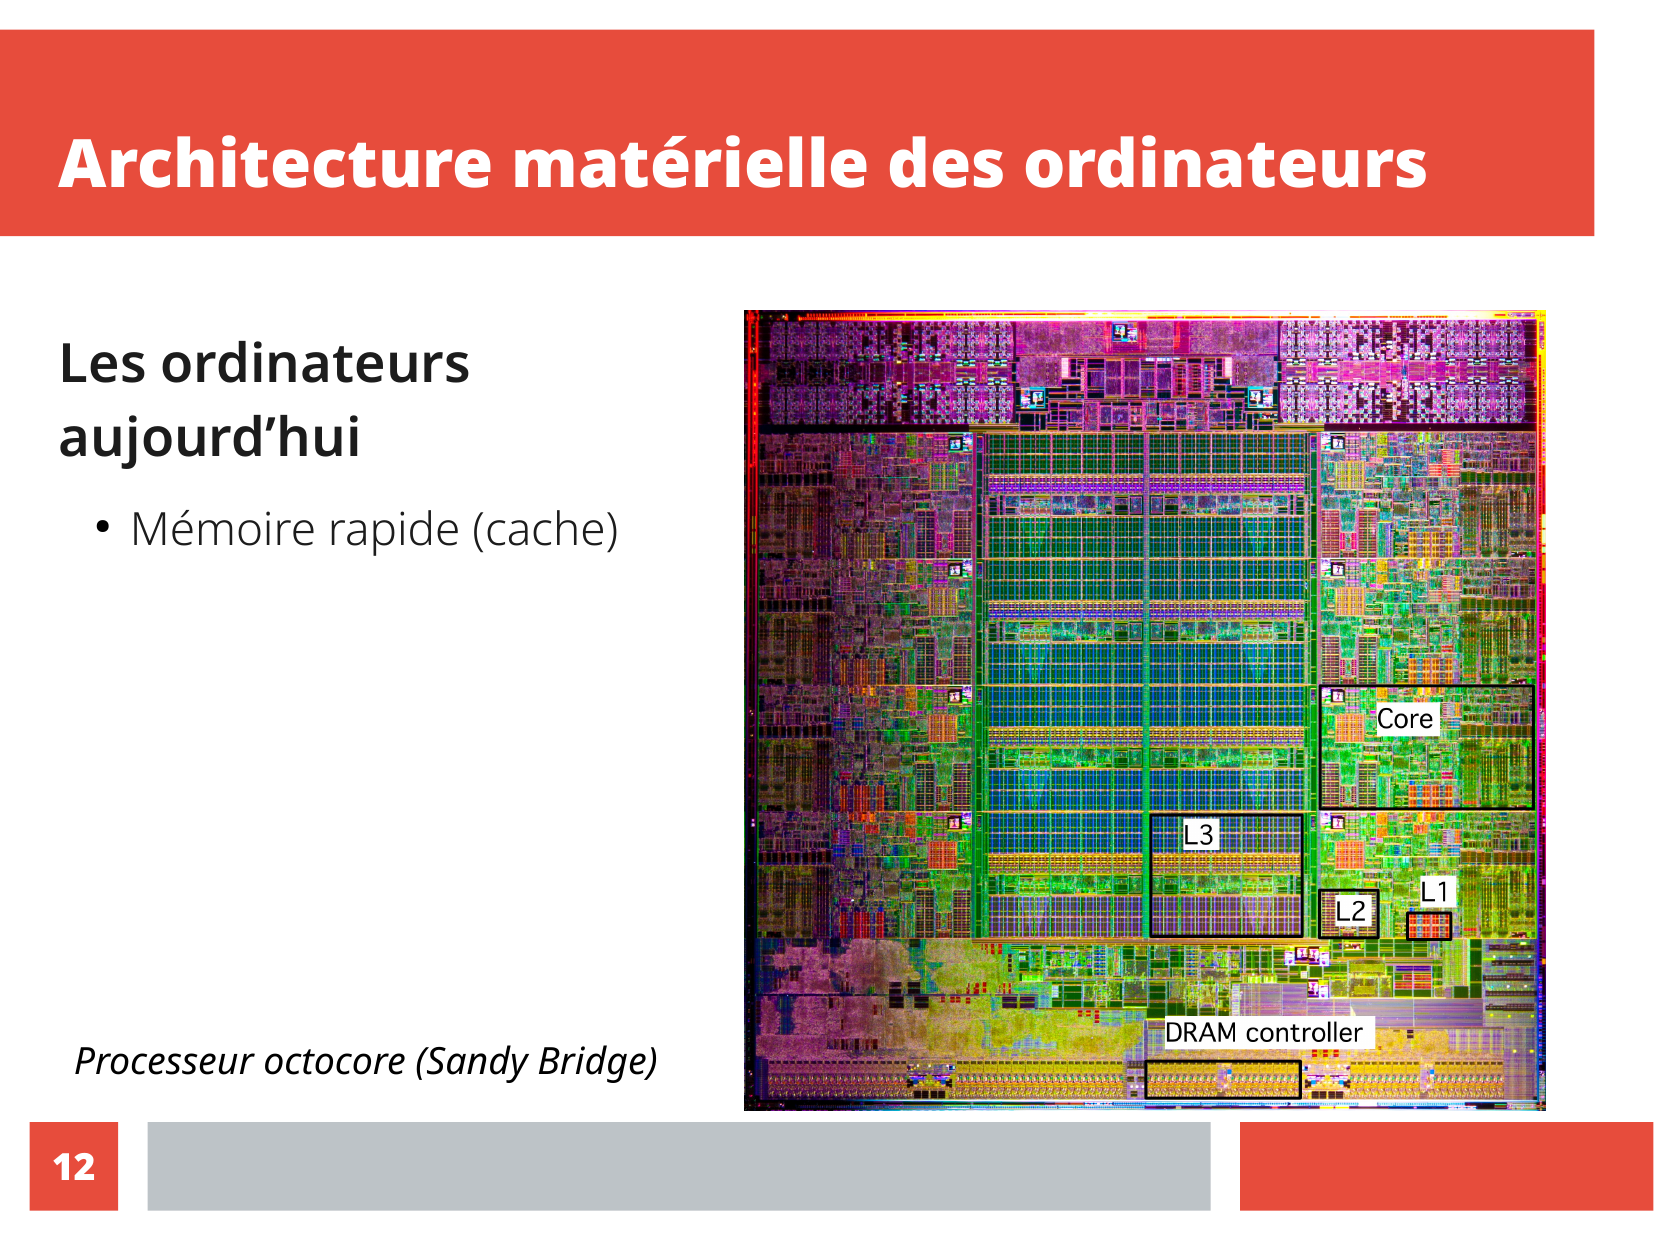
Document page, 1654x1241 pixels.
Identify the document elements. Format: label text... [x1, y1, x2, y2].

picture [744, 310, 1546, 1111]
text_box Processeur octocore (Sandy Bridge) [59, 1027, 851, 1173]
list Les ordinateurs aujourd’hui Mémoire rapide (cache) [59, 324, 721, 1027]
title Architecture matérielle des ordinateurs [59, 59, 1595, 207]
